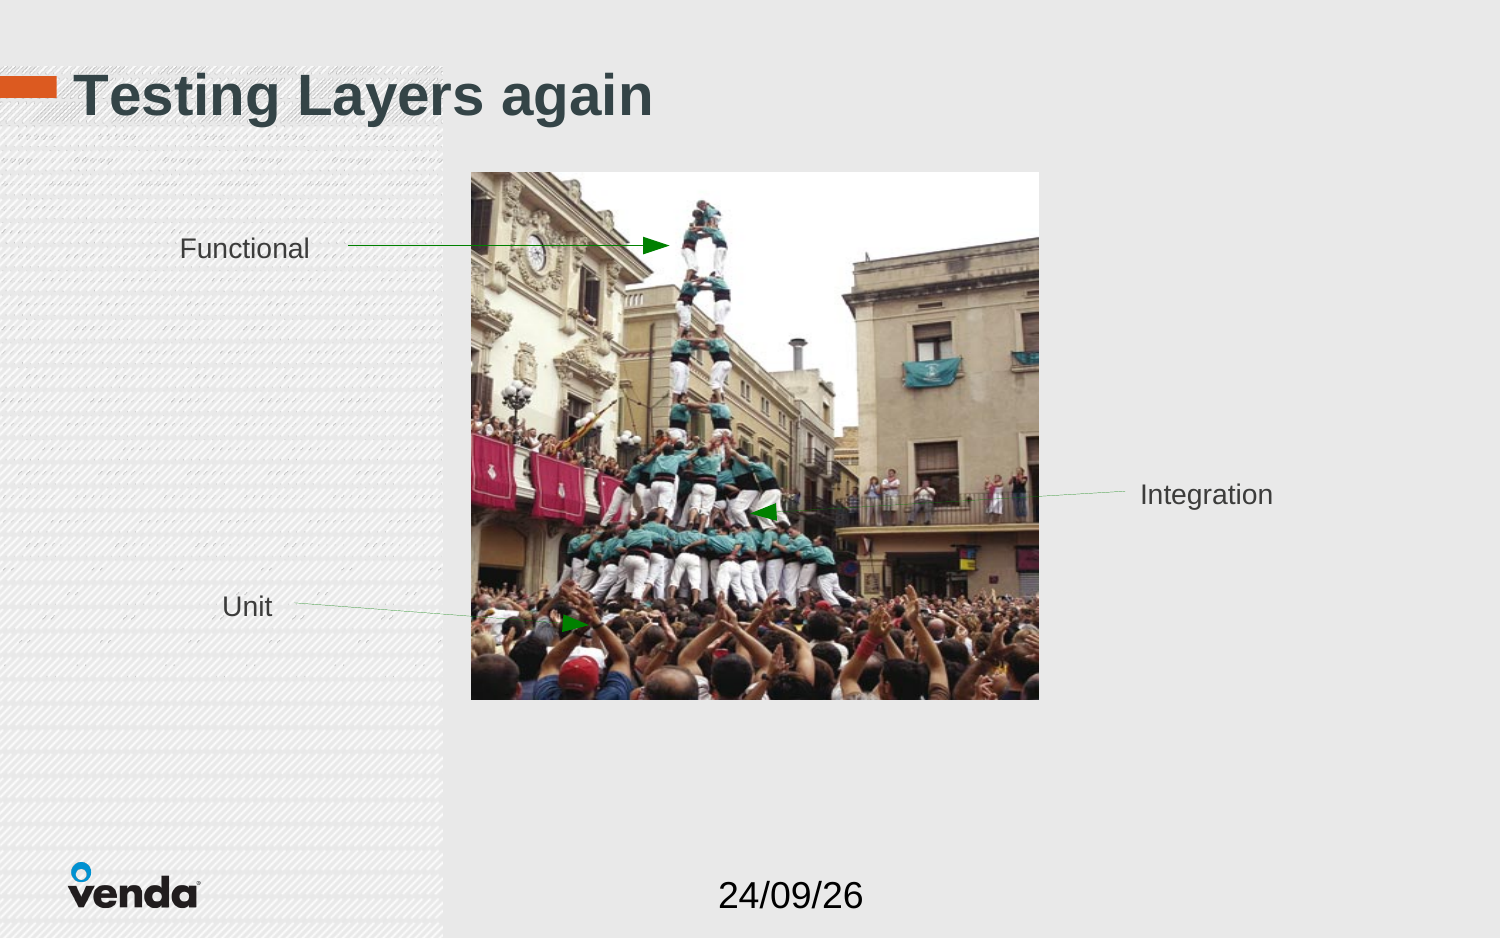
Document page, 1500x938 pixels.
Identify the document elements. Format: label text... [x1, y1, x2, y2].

picture [471, 172, 1039, 700]
text_box Functional [164, 223, 349, 273]
picture [0, 66, 443, 938]
text_box Unit [207, 580, 295, 630]
text_box Integration [1125, 468, 1313, 518]
title Testing Layers again [59, 65, 1410, 235]
